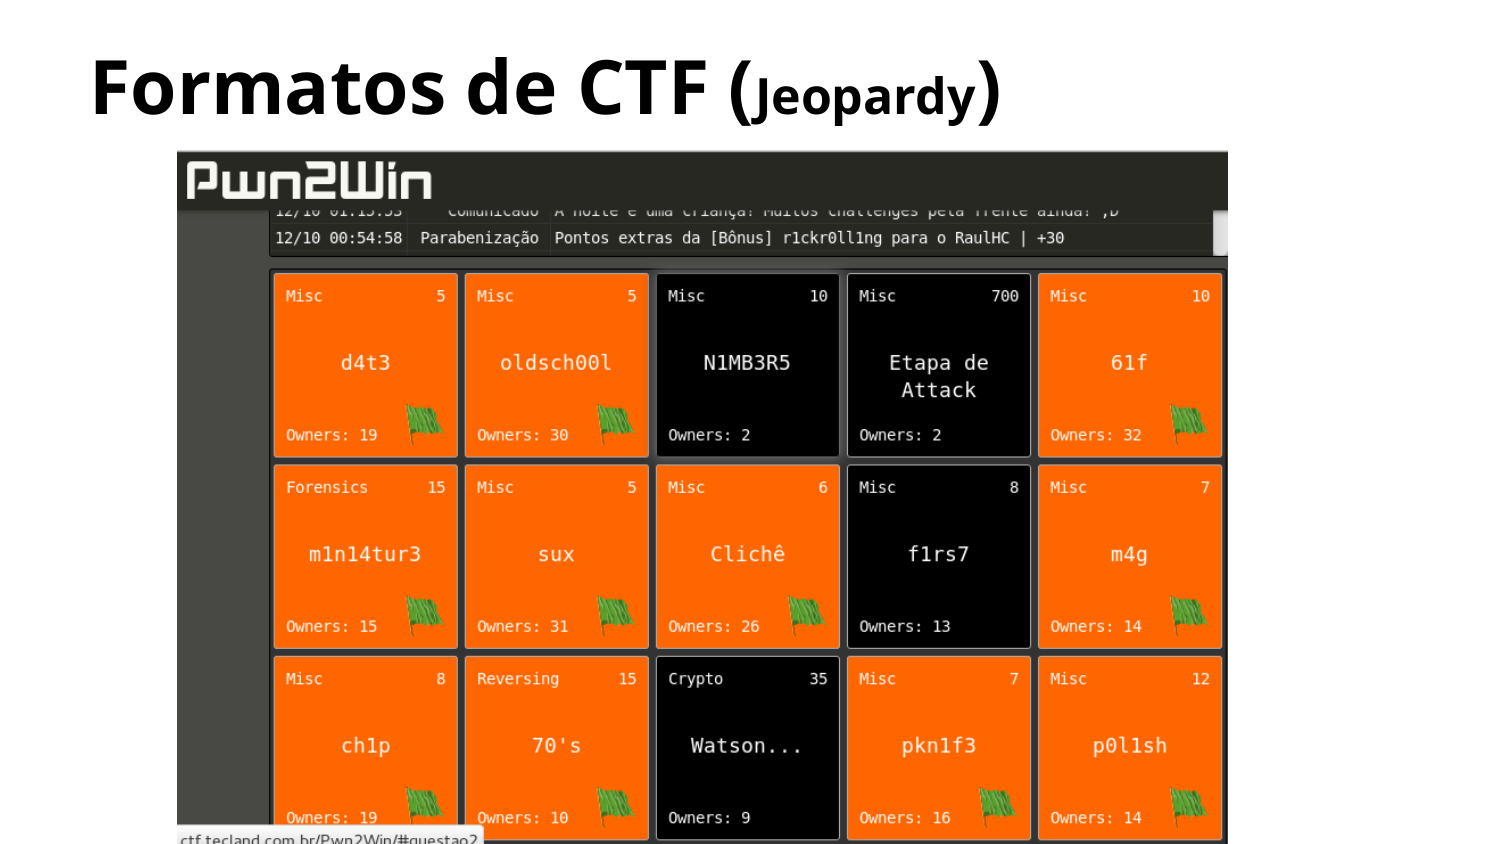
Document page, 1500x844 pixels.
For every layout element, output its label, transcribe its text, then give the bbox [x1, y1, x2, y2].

text_box Formatos de CTF (Jeopardy) [75, 4, 1425, 145]
picture [177, 150, 1228, 844]
